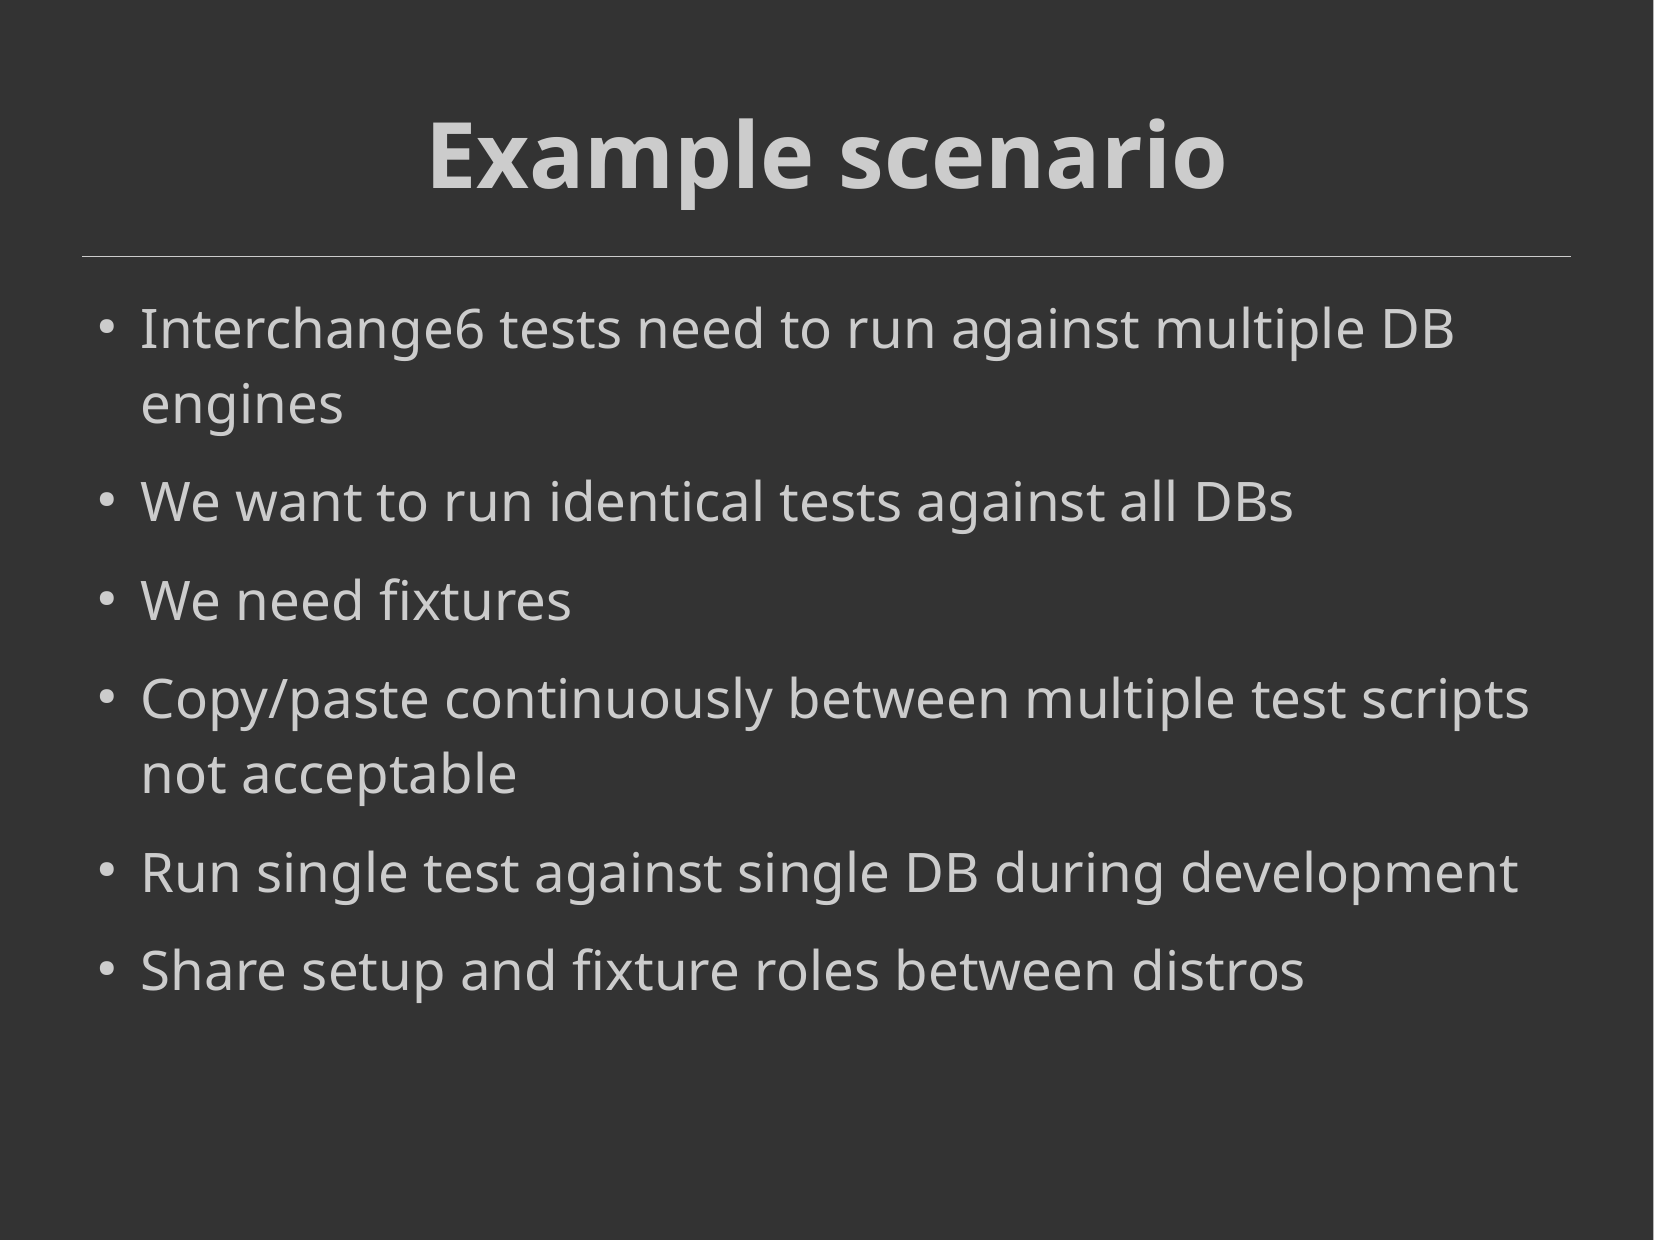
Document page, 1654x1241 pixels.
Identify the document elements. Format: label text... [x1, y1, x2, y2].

title Example scenario [82, 49, 1571, 257]
list Interchange6 tests need to run against multiple DB engines We want to run identical tests against all DBs We need fixtures Copy/paste continuously between multiple test scripts not acceptable Run single test against single DB during development Share setup and fixture roles between distros [82, 290, 1571, 1010]
